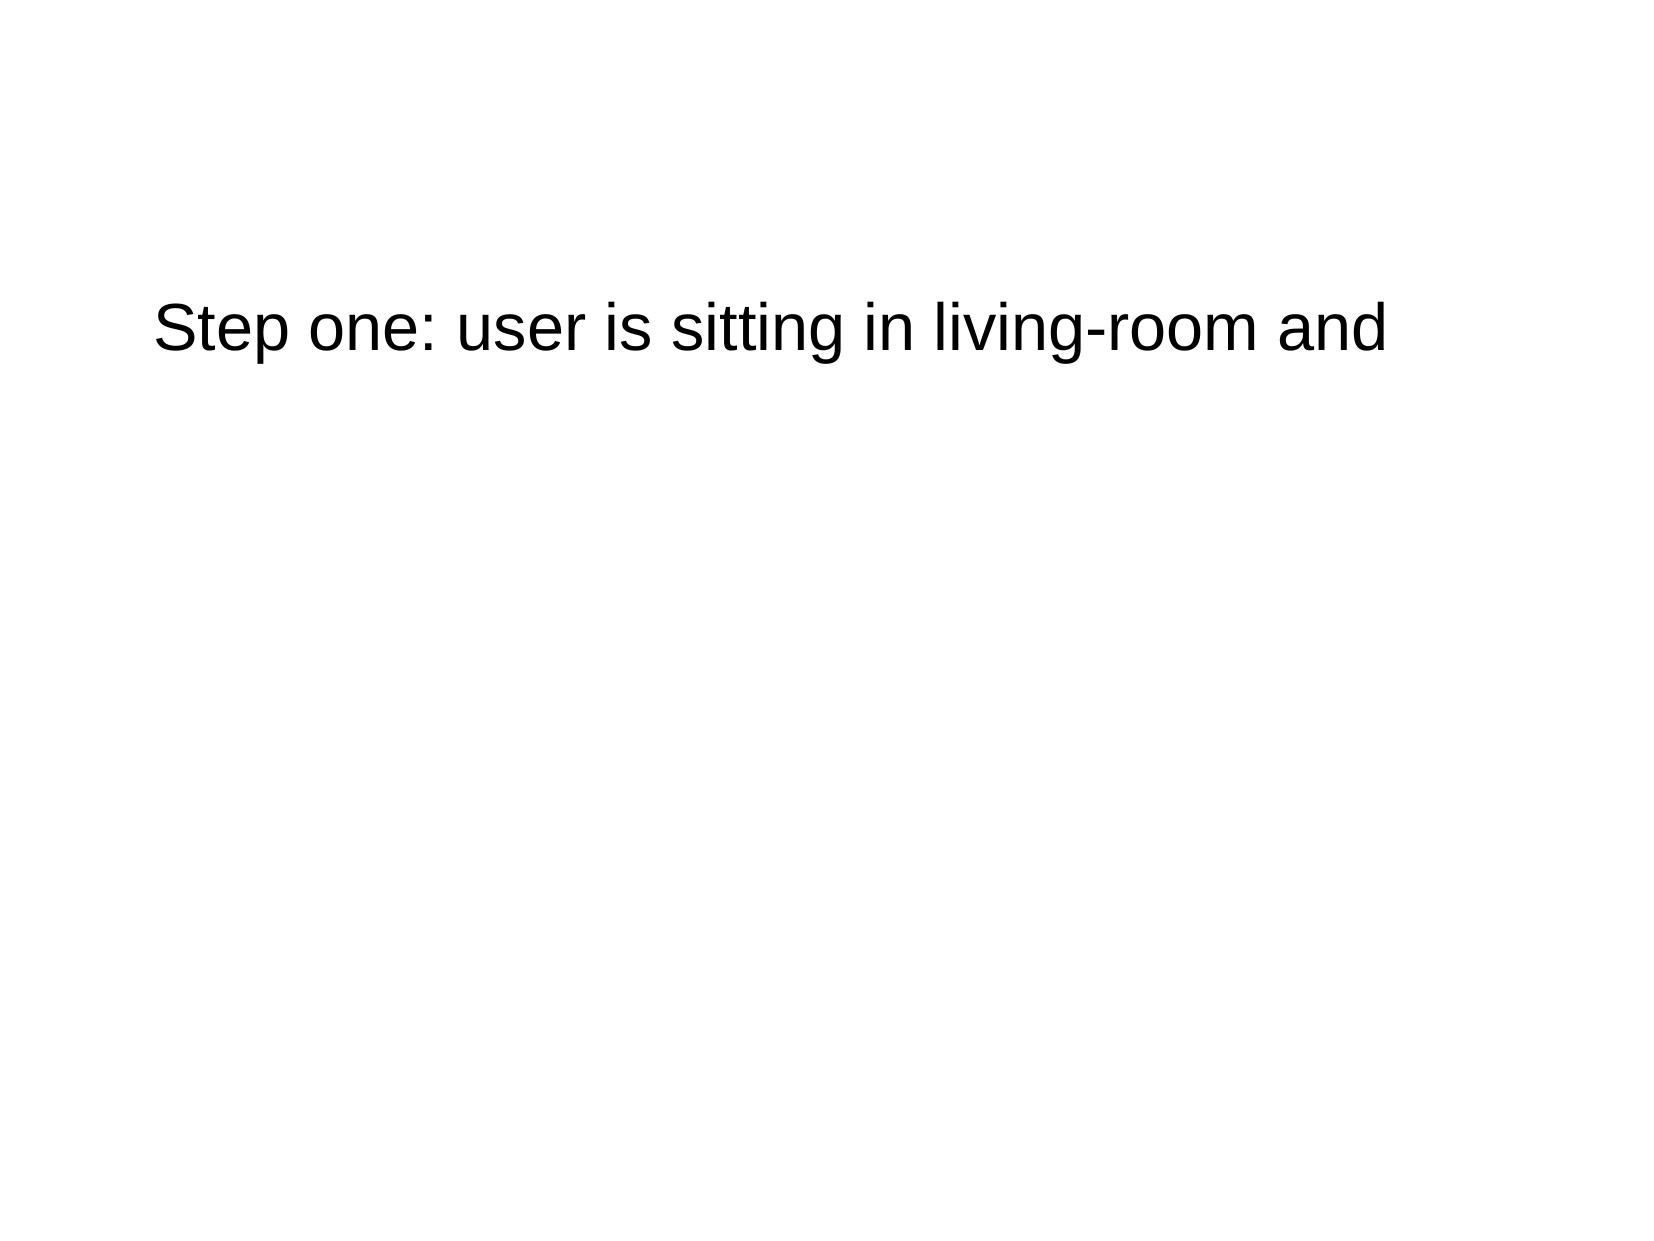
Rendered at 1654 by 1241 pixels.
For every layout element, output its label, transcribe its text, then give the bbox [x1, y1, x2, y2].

list Step one: user is sitting in living-room and [82, 290, 1571, 1010]
